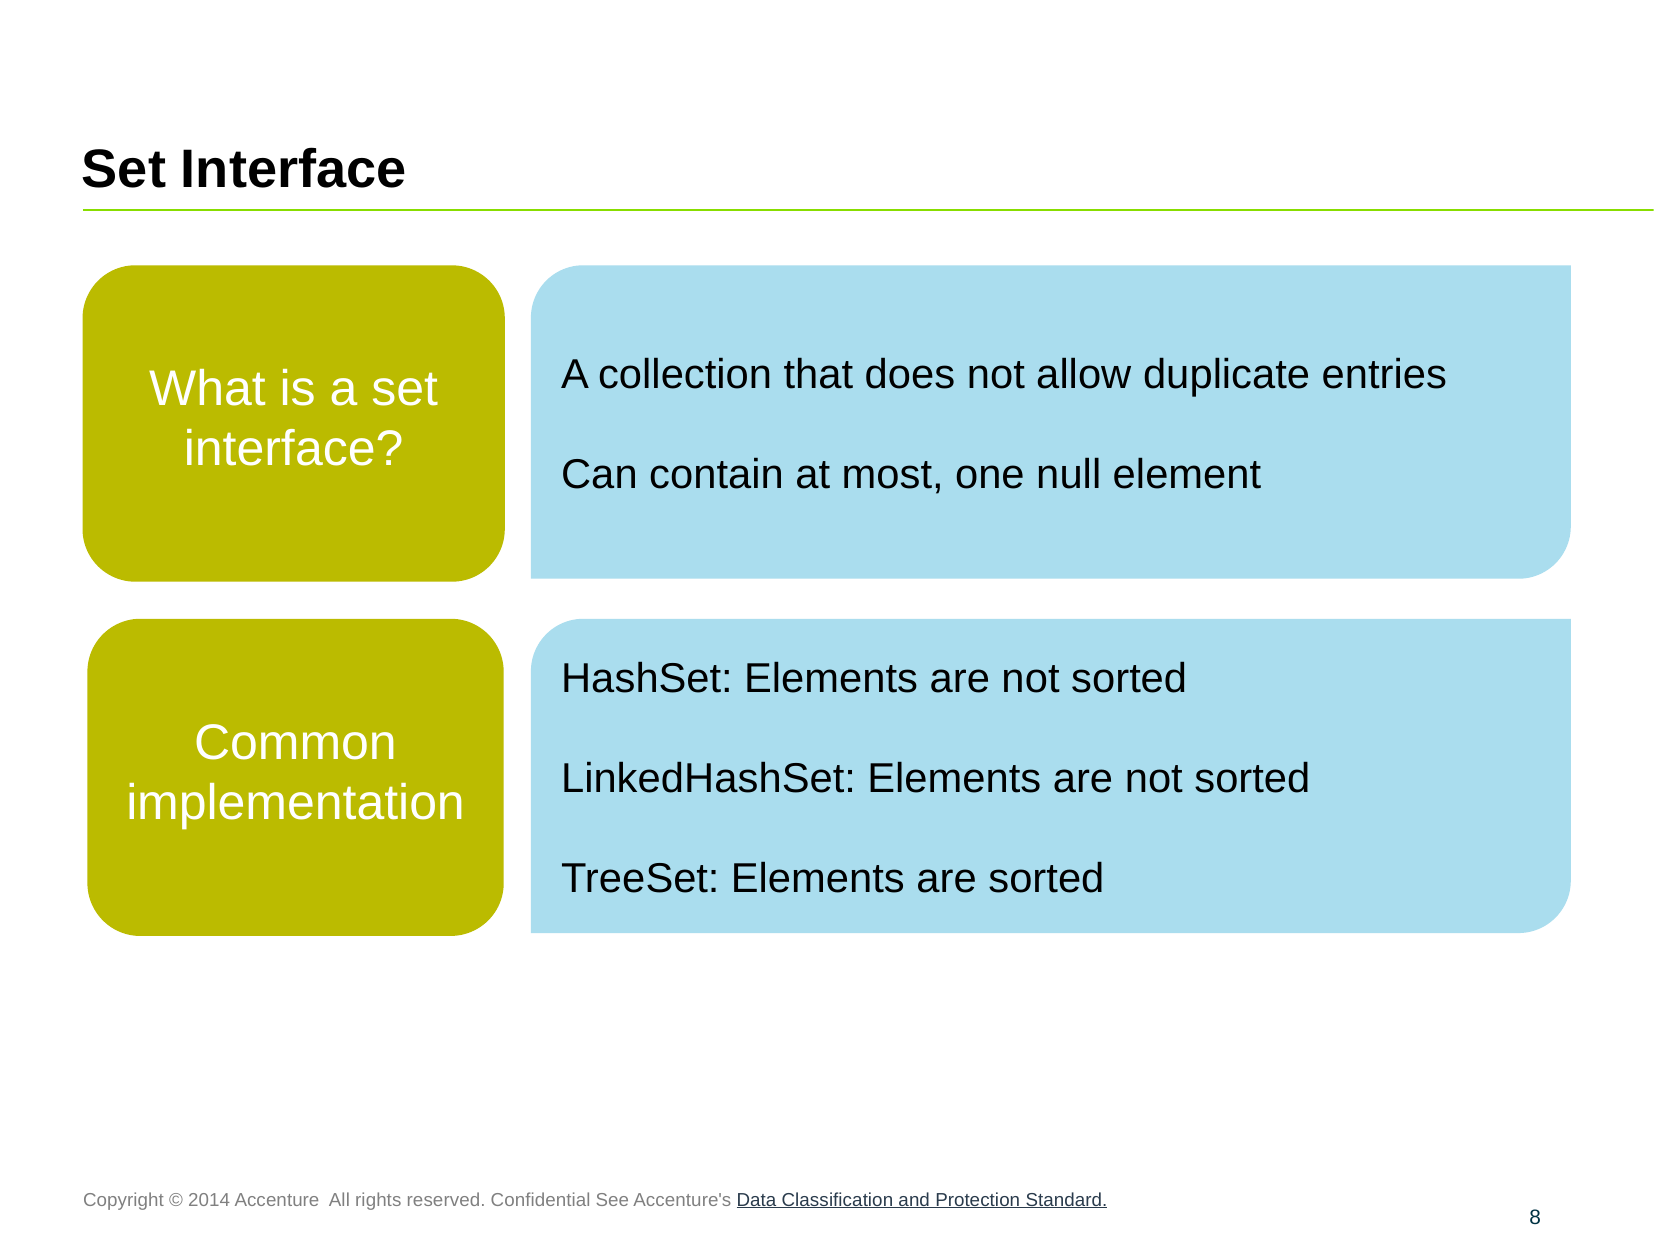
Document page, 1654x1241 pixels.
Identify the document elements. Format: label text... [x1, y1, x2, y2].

text_box HashSet: Elements are not sorted LinkedHashSet: Elements are not sorted TreeSet: Elements are sorted [530, 618, 1571, 934]
text_box 8 [1529, 1182, 1645, 1229]
text_box Common implementation [90, 702, 501, 837]
title Set Interface [81, 56, 1654, 199]
text_box [82, 265, 505, 582]
text_box A collection that does not allow duplicate entries Can contain at most, one null element [530, 265, 1571, 579]
text_box [87, 618, 504, 936]
text_box What is a set interface? [113, 348, 475, 484]
